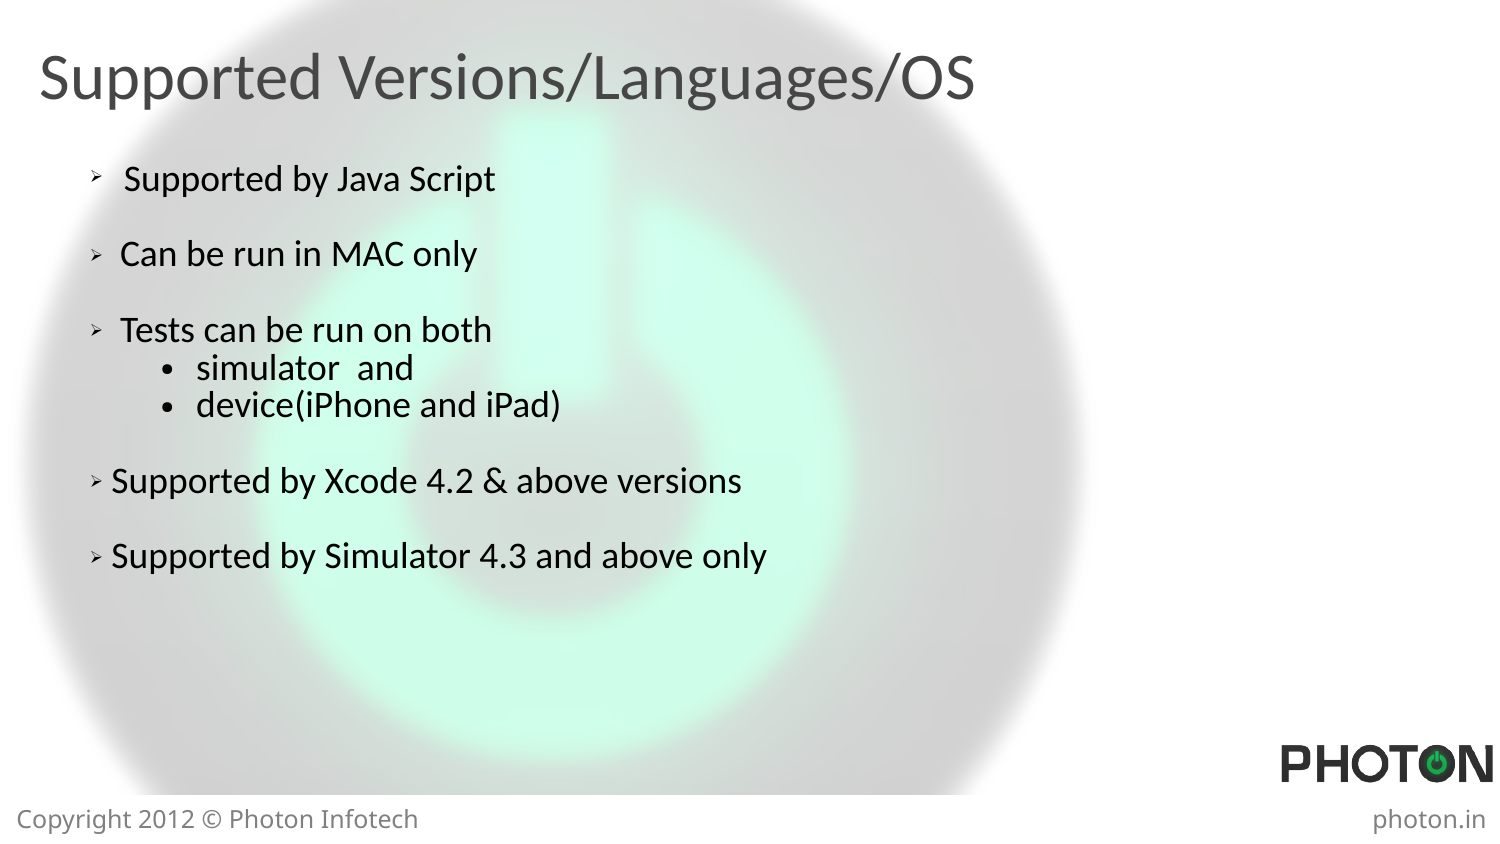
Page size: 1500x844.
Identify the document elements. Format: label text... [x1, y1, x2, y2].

title Supported Versions/Languages/OS [24, 0, 1463, 165]
picture [0, 0, 1110, 795]
text_box Supported by Java Script Can be run in MAC only Tests can be run on both simulator and device(iPhone and iPad) Supported by Xcode 4.2 & above versions Supported by Simulator 4.3 and above only [75, 149, 1388, 525]
picture [1275, 741, 1497, 786]
